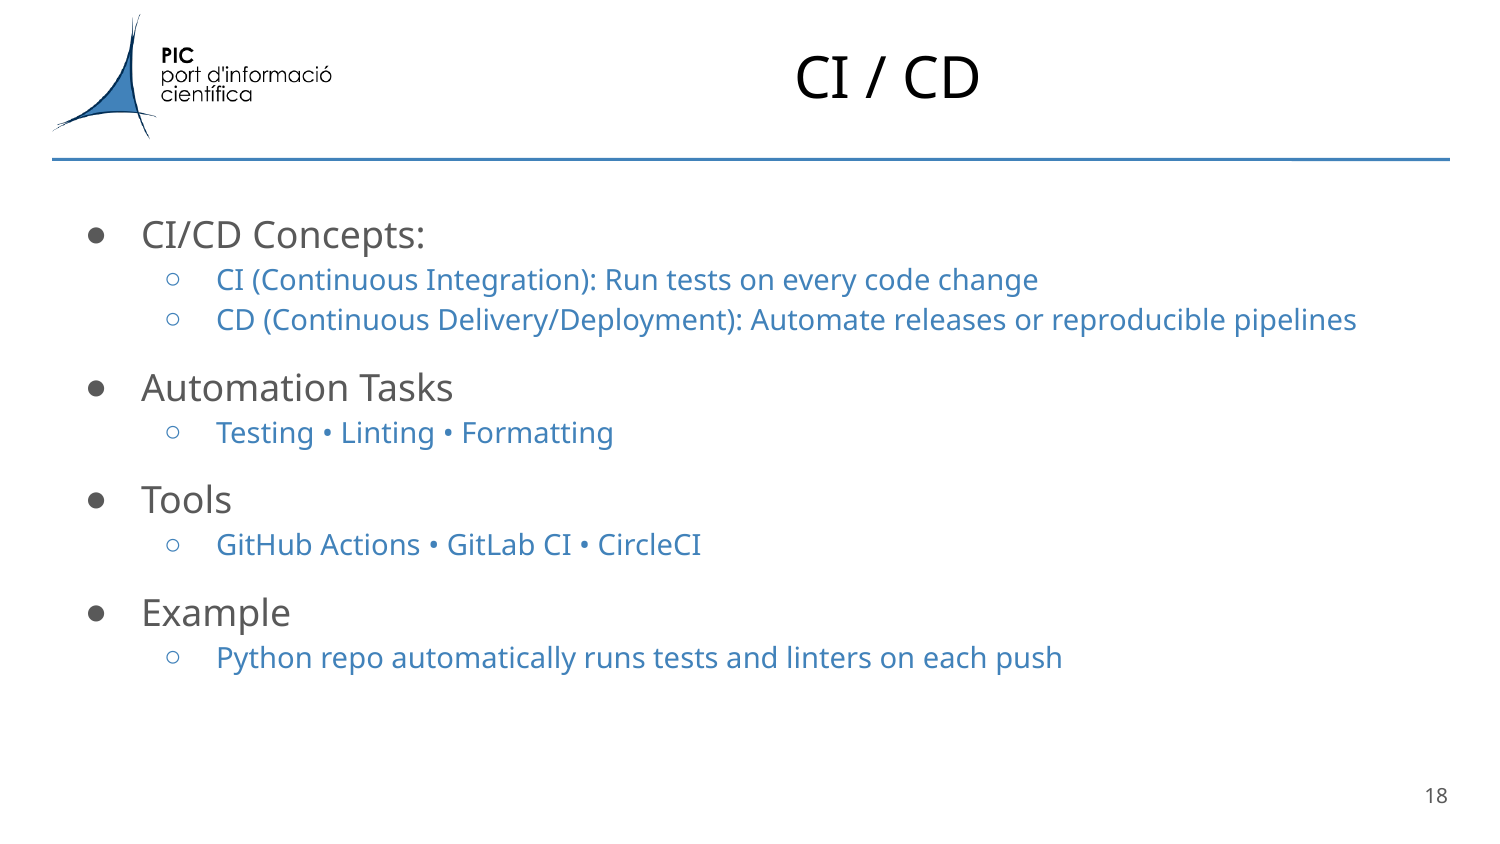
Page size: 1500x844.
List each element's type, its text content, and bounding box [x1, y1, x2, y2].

slide_number 1 [1372, 764, 1463, 830]
title CI / CD [327, 10, 1449, 141]
picture [50, 10, 327, 141]
list CI/CD Concepts: CI (Continuous Integration): Run tests on every code change CD (Continuous Delivery/Deployment): Automate releases or reproducible pipelines Automation Tasks Testing • Linting • Formatting Tools GitHub Actions • GitLab CI • CircleCI Example Python repo automatically runs tests and linters on each push [51, 189, 1449, 750]
